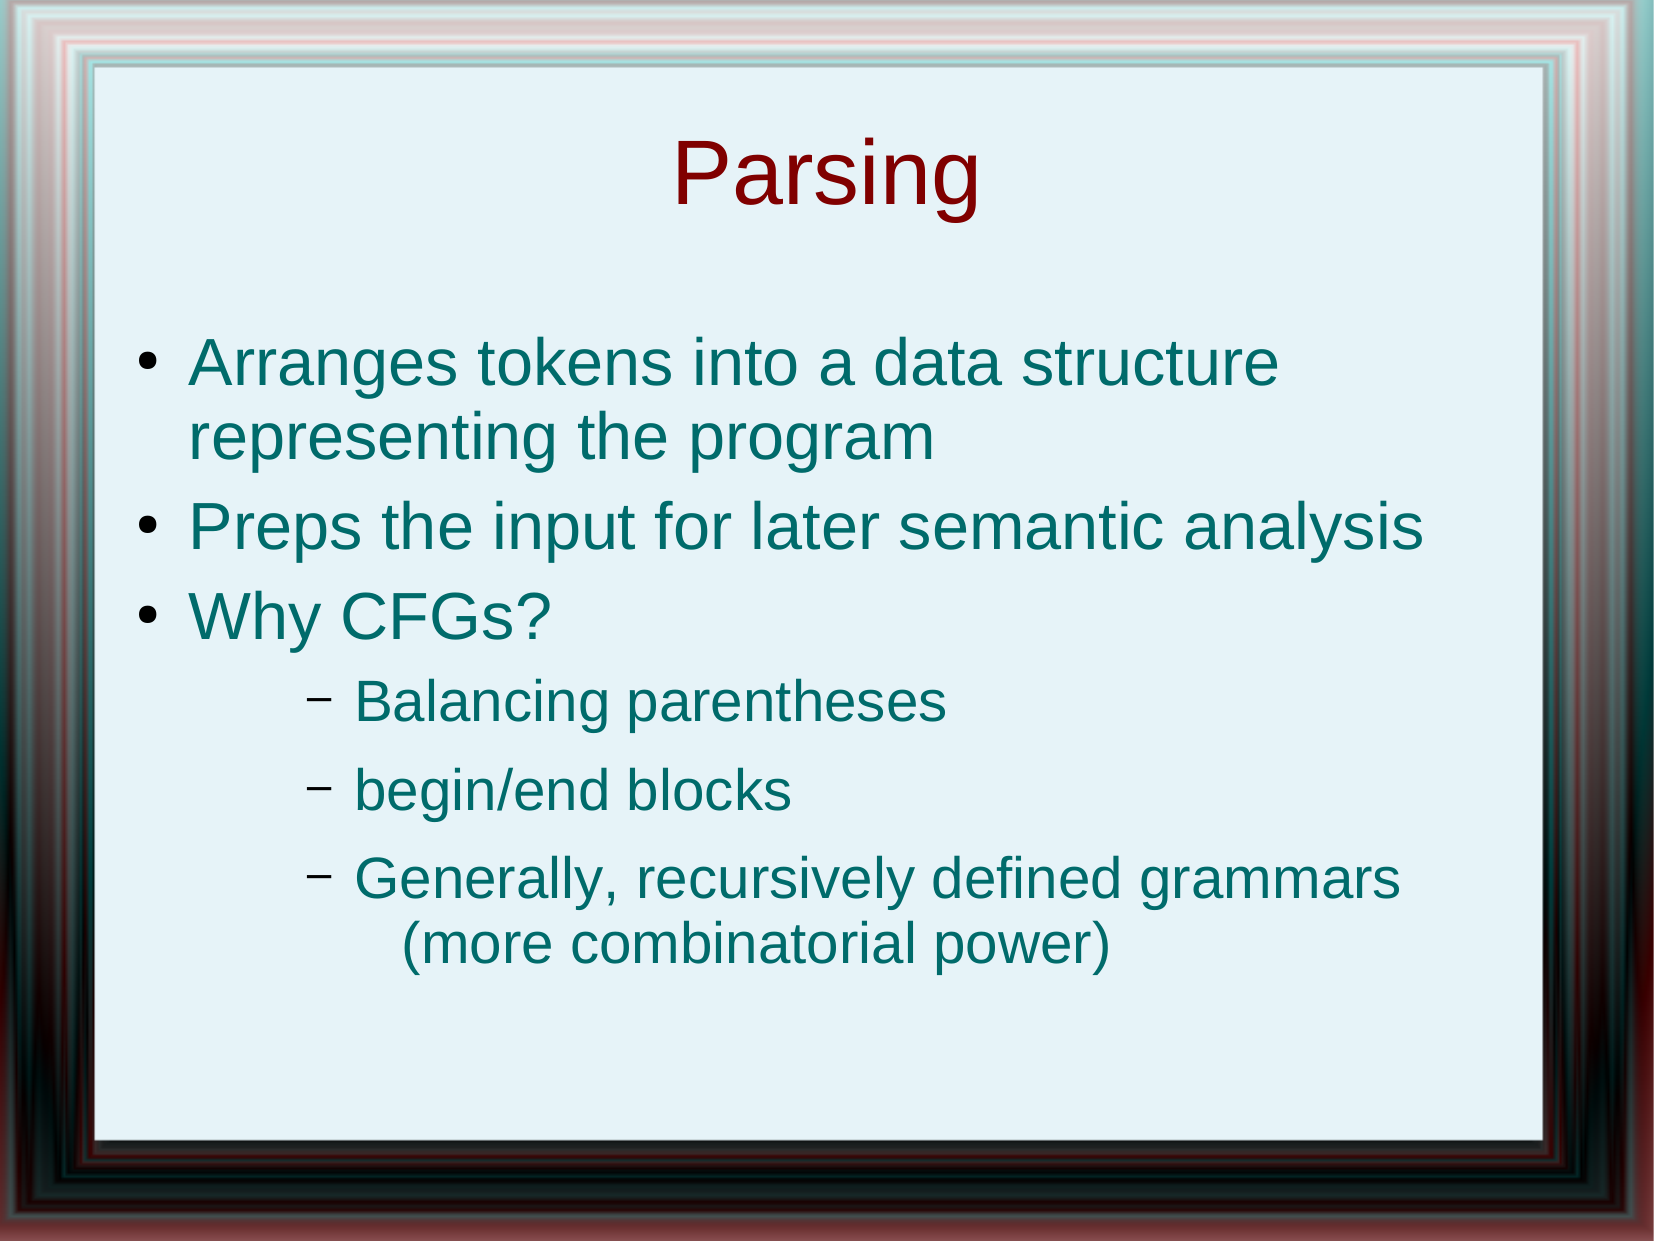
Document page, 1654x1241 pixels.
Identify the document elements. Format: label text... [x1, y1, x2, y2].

list Arranges tokens into a data structure representing the program Preps the input for later semantic analysis Why CFGs? Balancing parentheses begin/end blocks Generally, recursively defined grammars (more combinatorial power) [118, 324, 1506, 1129]
picture [0, 0, 1654, 1241]
title Parsing [118, 95, 1536, 250]
